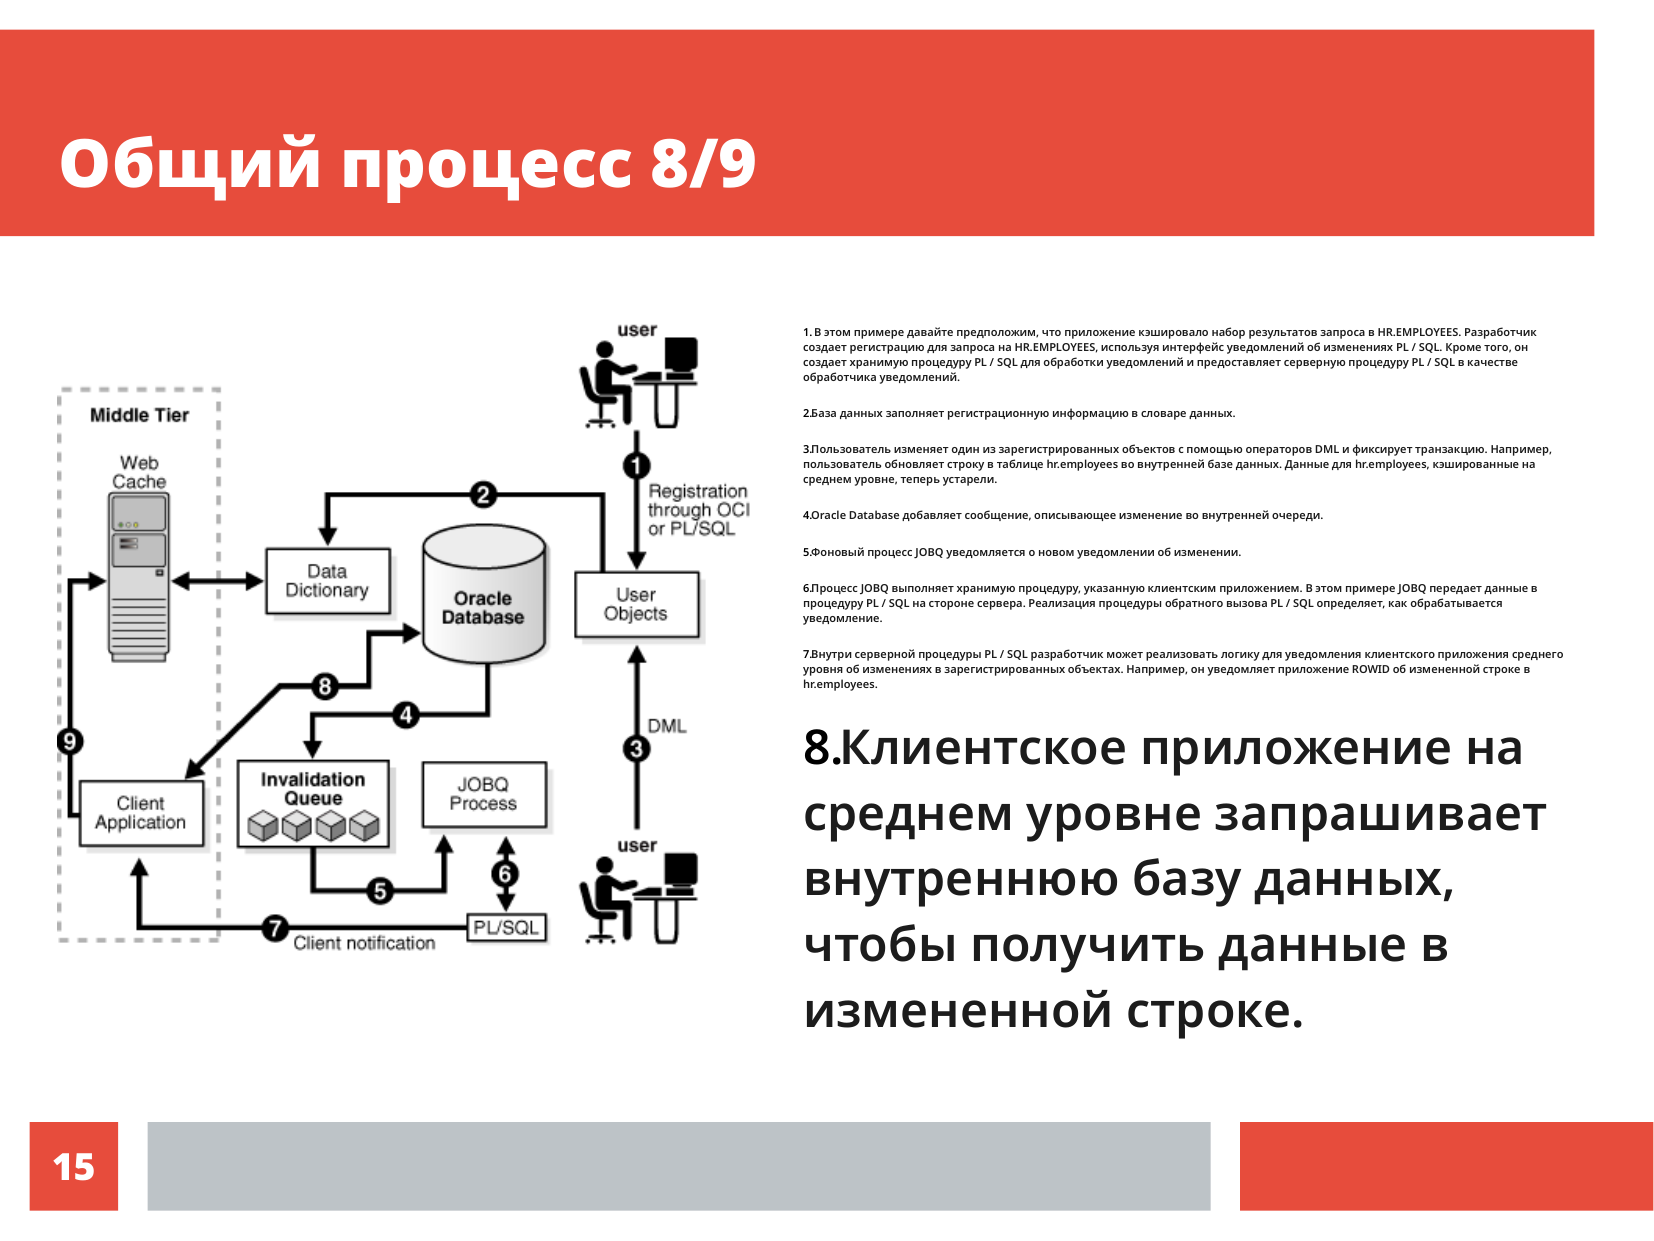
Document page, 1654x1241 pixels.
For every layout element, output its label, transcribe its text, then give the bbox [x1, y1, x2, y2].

picture [57, 319, 756, 957]
title Общий процесс 8/9 [59, 59, 1595, 207]
list В этом примере давайте предположим, что приложение кэшировало набор результатов запроса в HR.EMPLOYEES. Разработчик создает регистрацию для запроса на HR.EMPLOYEES, используя интерфейс уведомлений об изменениях PL / SQL. Кроме того, он создает хранимую процедуру PL / SQL для обработки уведомлений и предоставляет серверную процедуру PL / SQL в качестве обработчика уведомлений. База данных заполняет регистрационную информацию в словаре данных. Пользователь изменяет один из зарегистрированных объектов с помощью операторов DML и фиксирует транзакцию. Например, пользователь обновляет строку в таблице hr.employees во внутренней базе данных. Данные для hr.employees, кэшированные на среднем уровне, теперь устарели. Oracle Database добавляет сообщение, описывающее изменение во внутренней очереди. Фоновый процесс JOBQ уведомляется о новом уведомлении об изменении. Процесс JOBQ выполняет хранимую процедуру, указанную клиентским приложением. В этом примере JOBQ передает данные в процедуру PL / SQL на стороне сервера. Реализация процедуры обратного вызова PL / SQL определяет, как обрабатывается уведомление. Внутри серверной процедуры PL / SQL разработчик может реализовать логику для уведомления клиентского приложения среднего уровня об изменениях в зарегистрированных объектах. Например, он уведомляет приложение ROWID об измененной строке в hr.employees. Клиентское приложение на среднем уровне запрашивает внутреннюю базу данных, чтобы получить данные в измененной строке. [803, 324, 1565, 1093]
